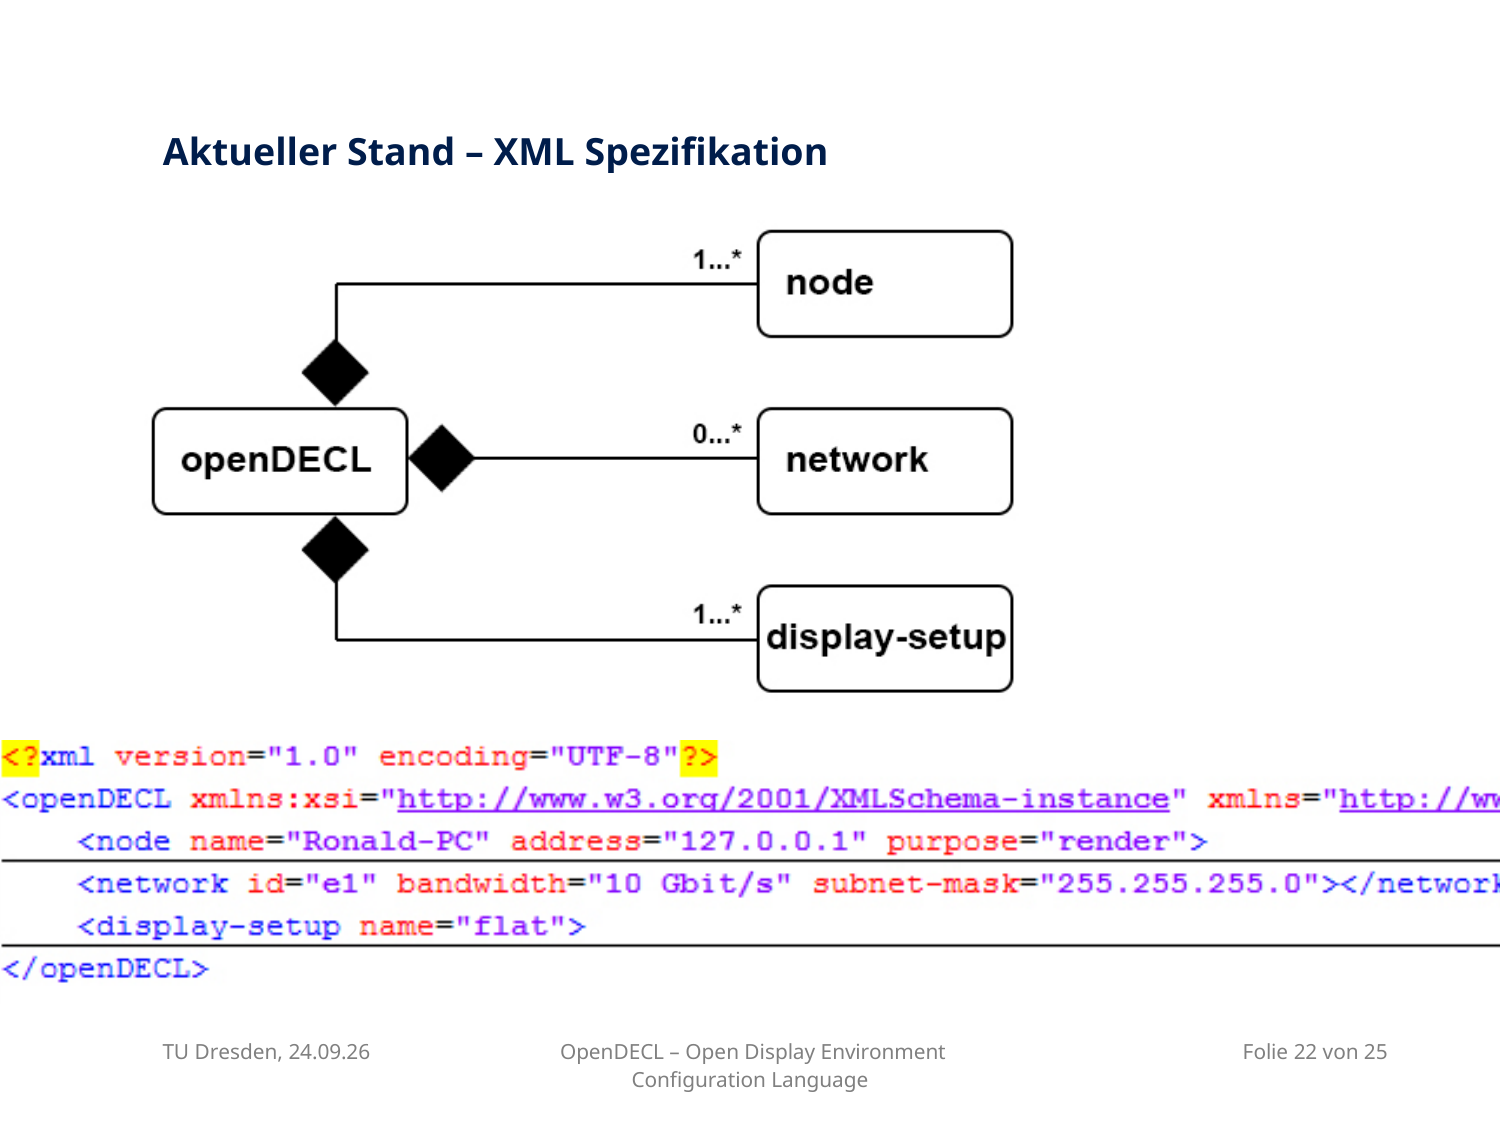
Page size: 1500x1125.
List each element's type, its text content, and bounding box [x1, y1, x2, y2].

list Aktueller Stand – XML Spezifikation [162, 118, 1418, 173]
picture [0, 173, 1500, 1004]
